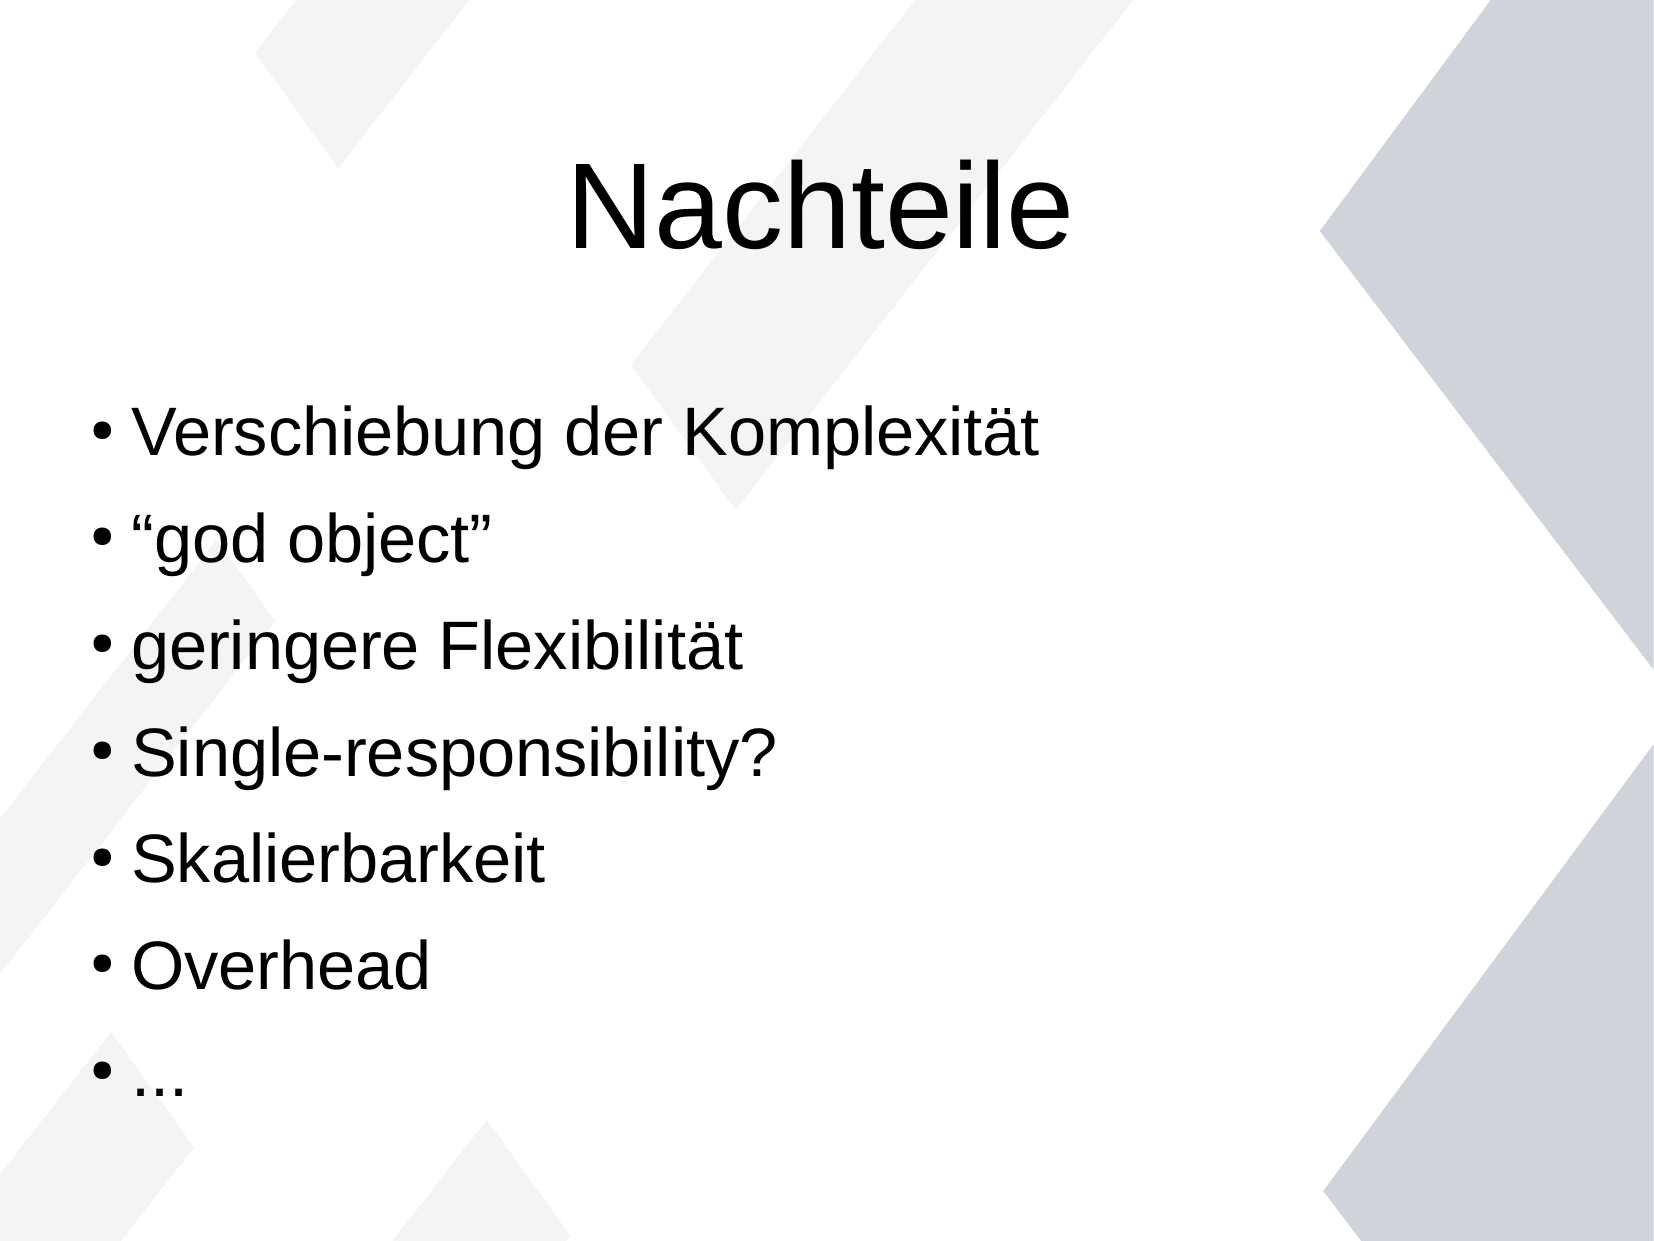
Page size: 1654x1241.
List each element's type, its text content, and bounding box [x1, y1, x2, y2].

title Nachteile [76, 102, 1565, 310]
list Verschiebung der Komplexität “god object” geringere Flexibilität Single-responsibility? Skalierbarkeit Overhead ... [76, 393, 1565, 1113]
